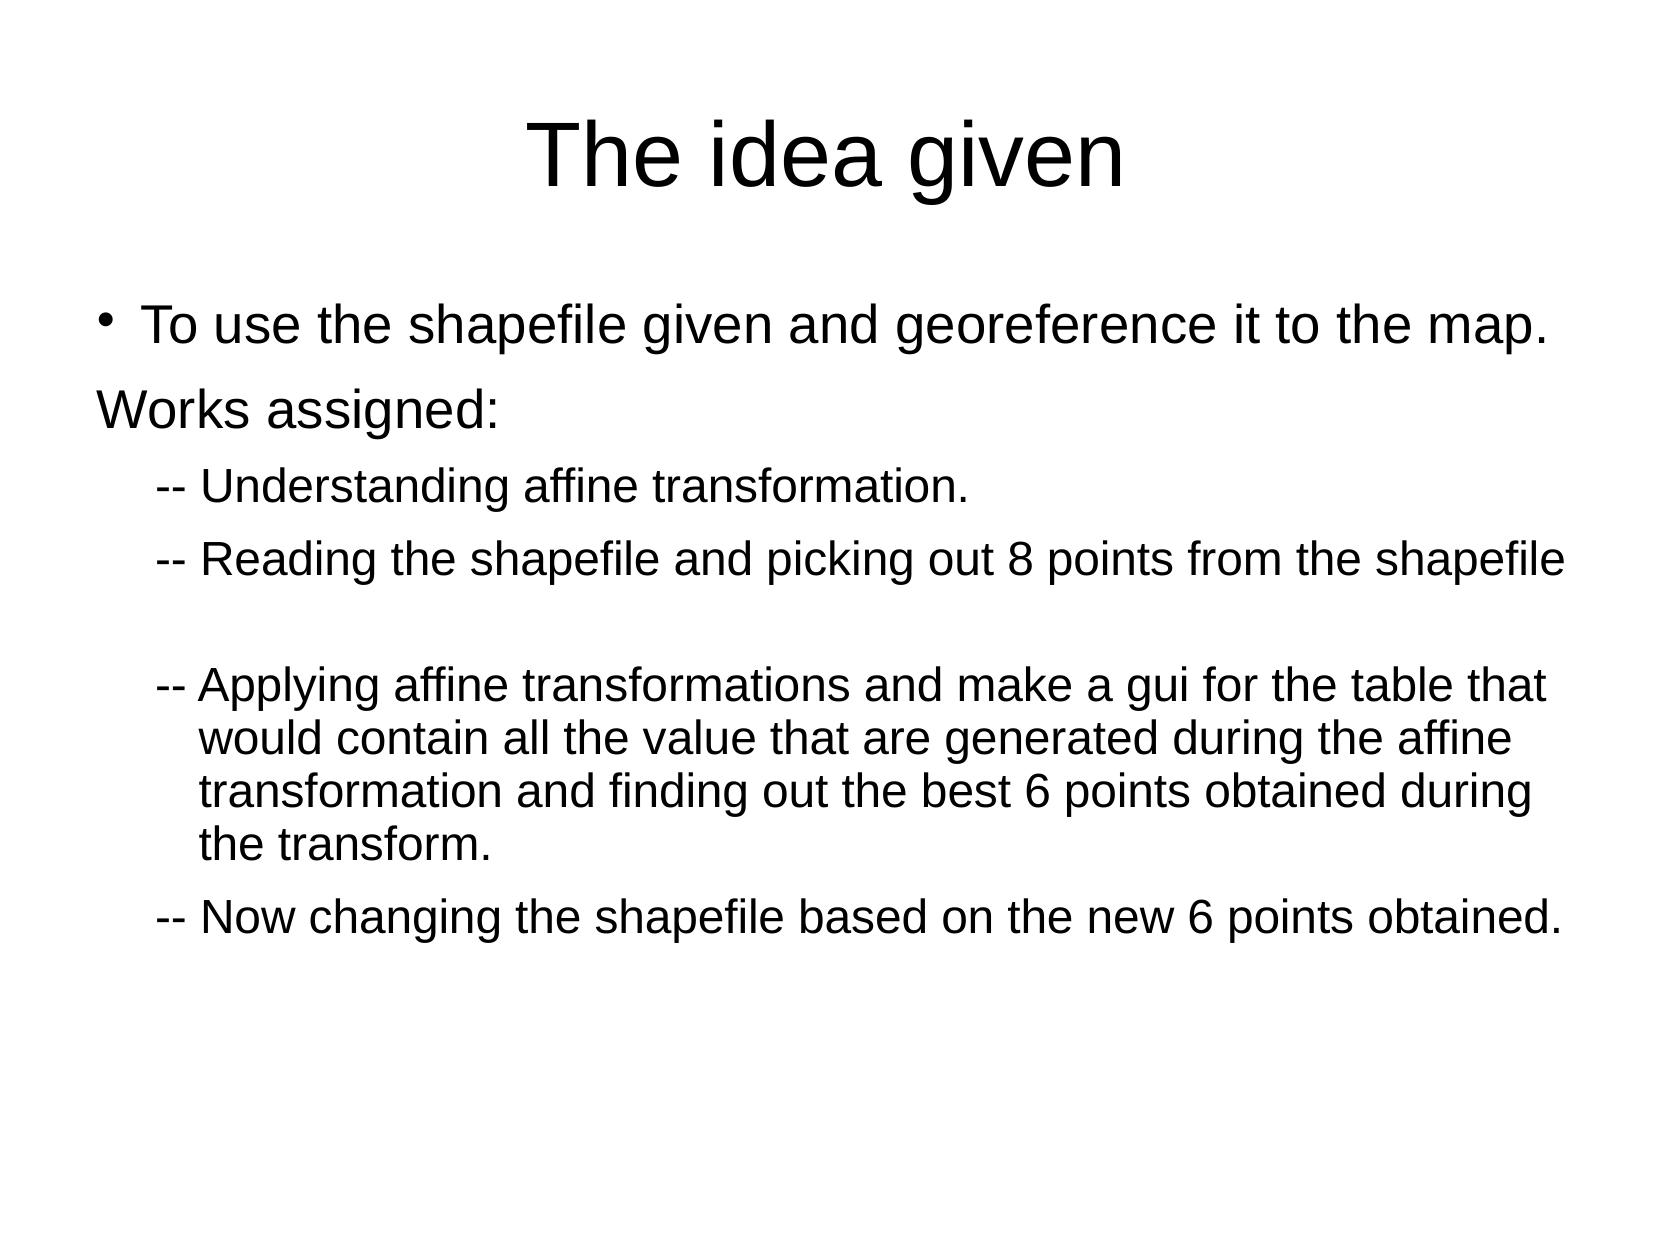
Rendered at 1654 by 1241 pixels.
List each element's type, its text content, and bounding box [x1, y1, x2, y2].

list To use the shapefile given and georeference it to the map. Works assigned: -- Understanding affine transformation. -- Reading the shapefile and picking out 8 points from the shapefile -- Applying affine transformations and make a gui for the table that would contain all the value that are generated during the affine transformation and finding out the best 6 points obtained during the transform. -- Now changing the shapefile based on the new 6 points obtained. [82, 290, 1571, 1010]
title The idea given [82, 49, 1571, 257]
